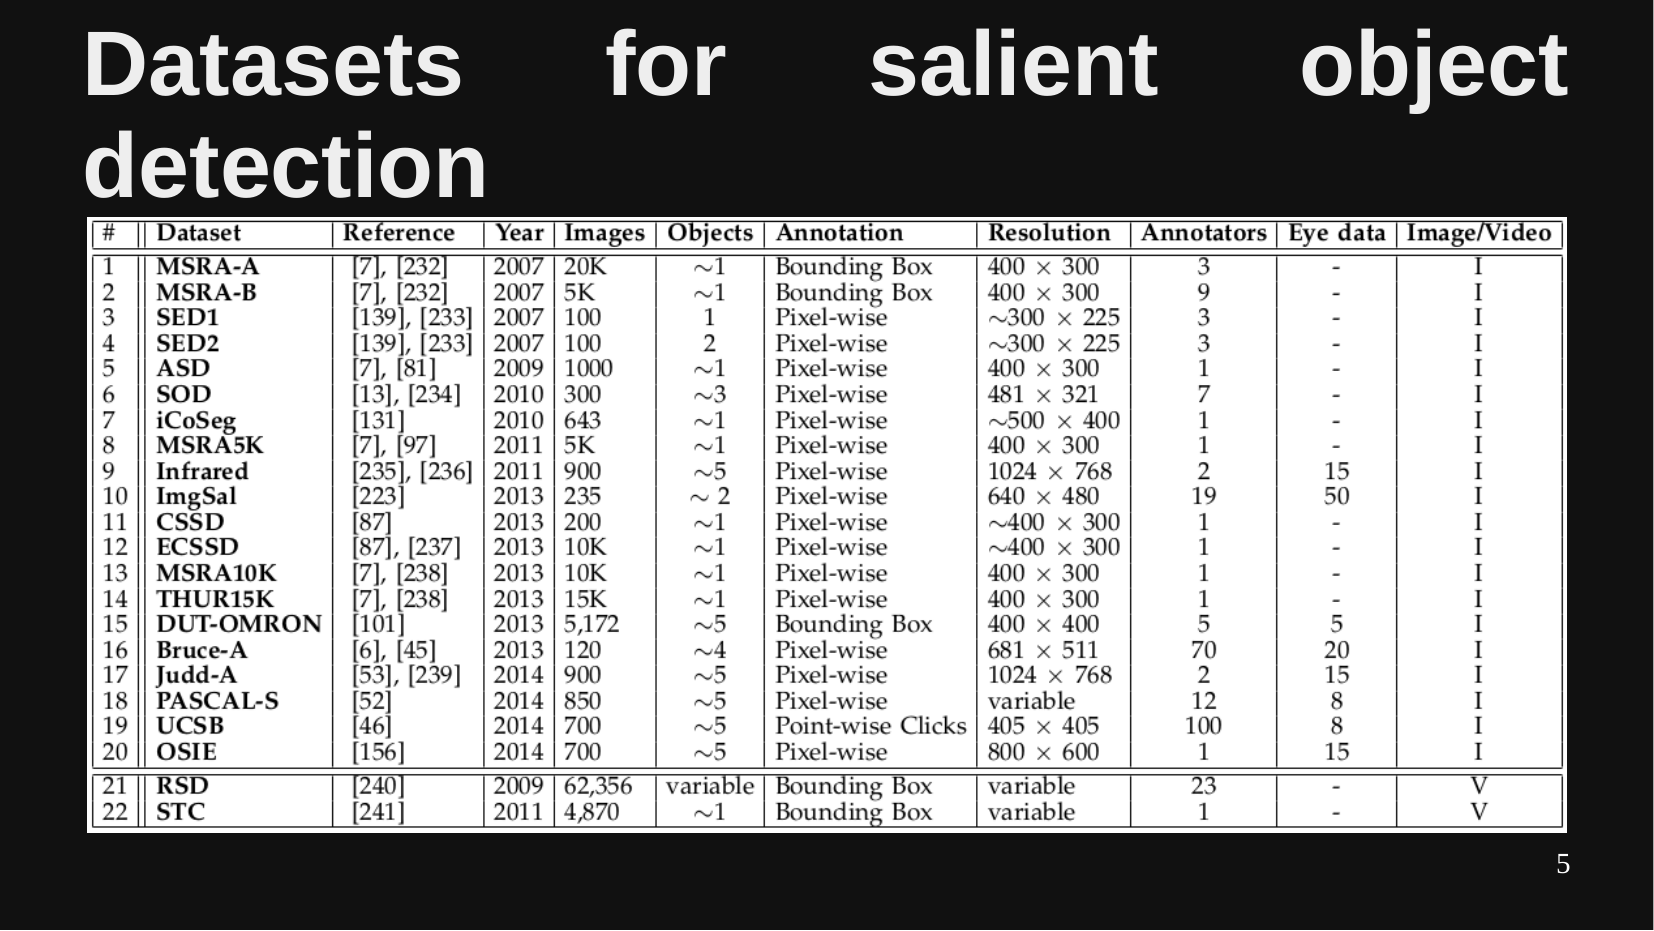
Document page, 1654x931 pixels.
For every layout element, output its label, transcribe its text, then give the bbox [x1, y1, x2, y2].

picture [87, 217, 1567, 833]
title Datasets for salient object detection [82, 12, 1571, 218]
